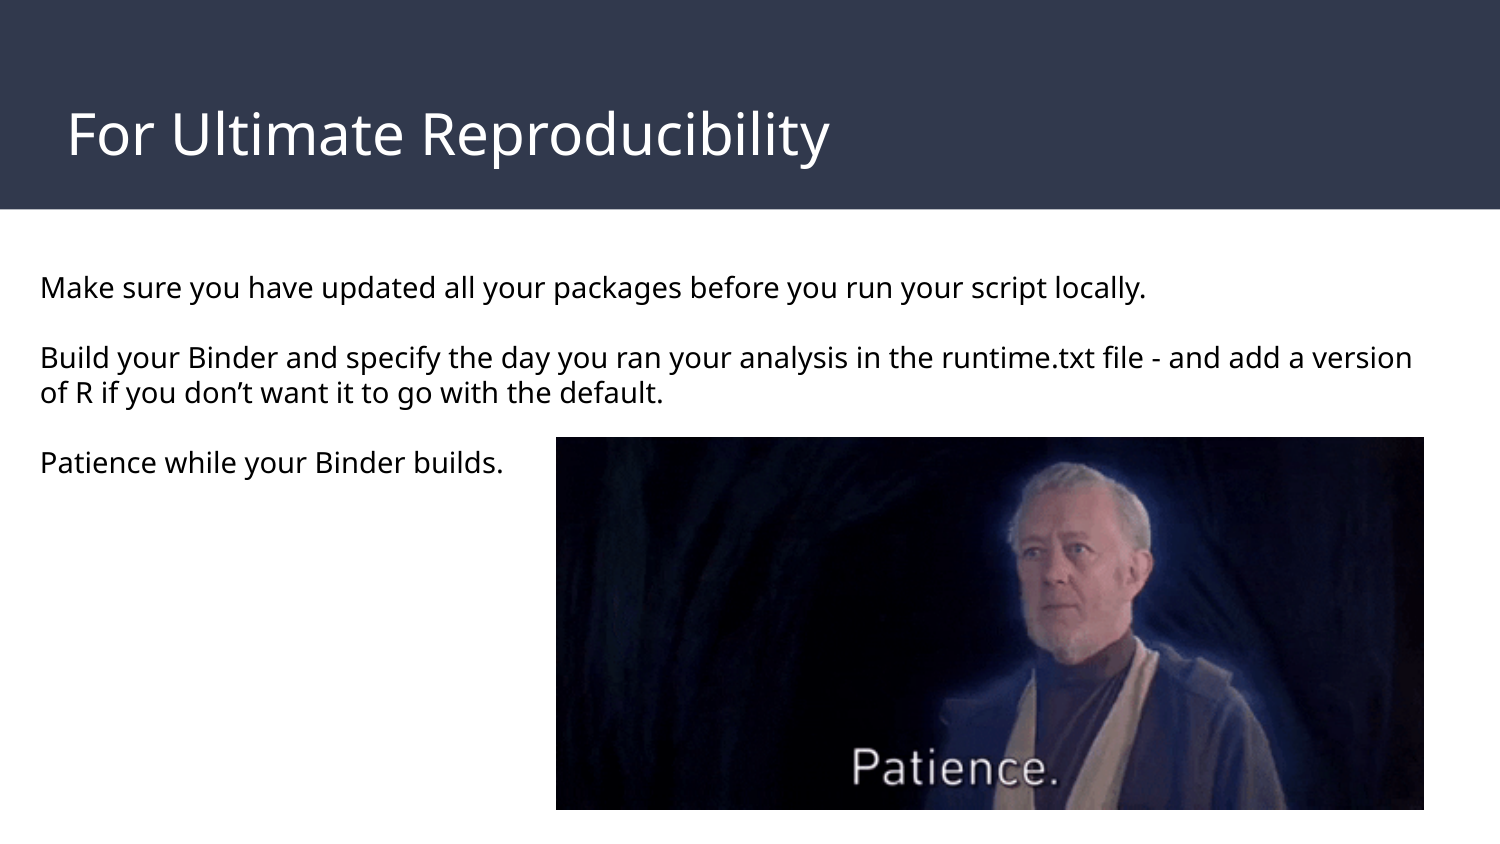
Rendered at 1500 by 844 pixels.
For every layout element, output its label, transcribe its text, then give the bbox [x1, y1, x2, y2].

title For Ultimate Reproducibility [51, 82, 1449, 185]
picture [556, 437, 1424, 810]
text_box Make sure you have updated all your packages before you run your script locally. Build your Binder and specify the day you ran your analysis in the runtime.txt file - and add a version of R if you don’t want it to go with the default. Patience while your Binder builds. [24, 254, 1464, 810]
